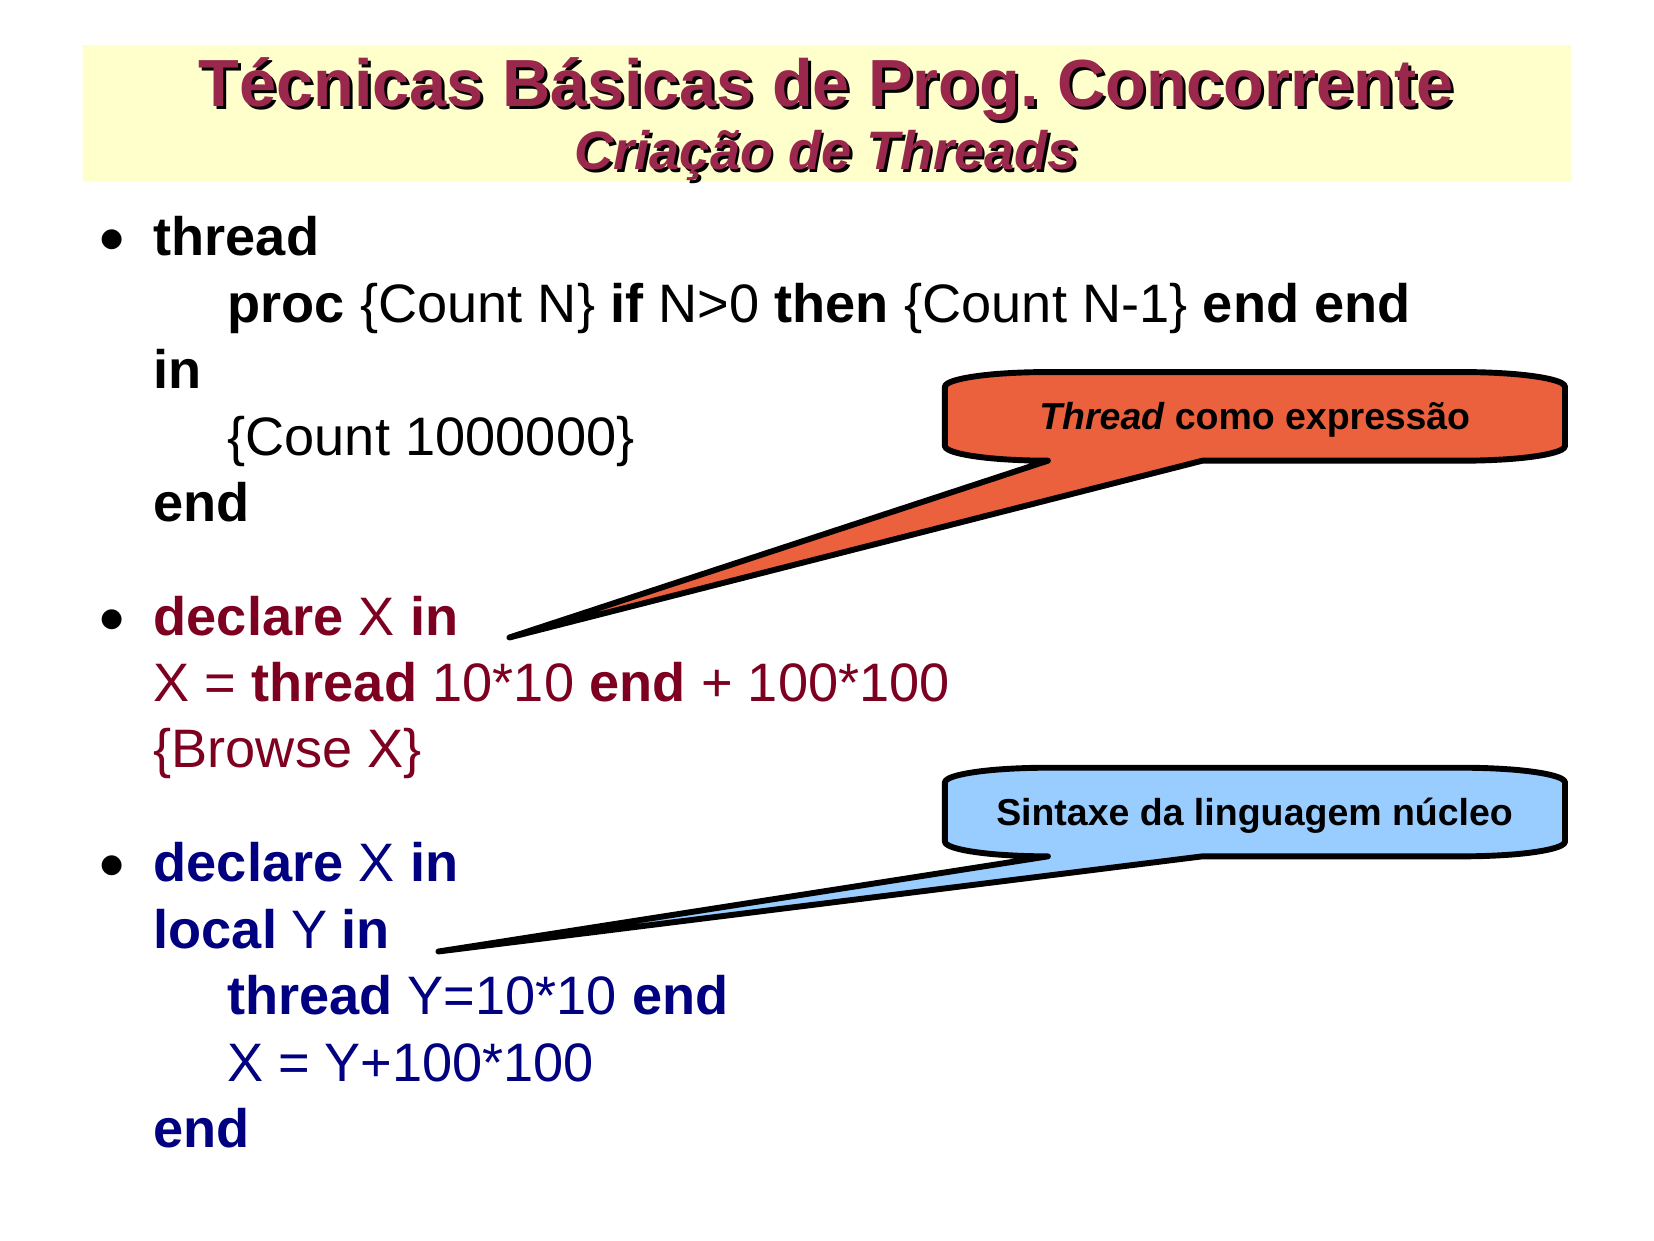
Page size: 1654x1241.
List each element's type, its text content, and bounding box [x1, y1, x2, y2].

text_box Thread como expressão [509, 372, 1566, 638]
text_box Sintaxe da linguagem núcleo [438, 767, 1566, 952]
title Técnicas Básicas de Prog. Concorrente Criação de Threads [82, 45, 1571, 182]
list thread proc {Count N} if N>0 then {Count N-1} end end in {Count 1000000} end declare X in X = thread 10*10 end + 100*100 {Browse X} declare X in local Y in thread Y=10*10 end X = Y+100*100 end [82, 206, 1571, 1176]
